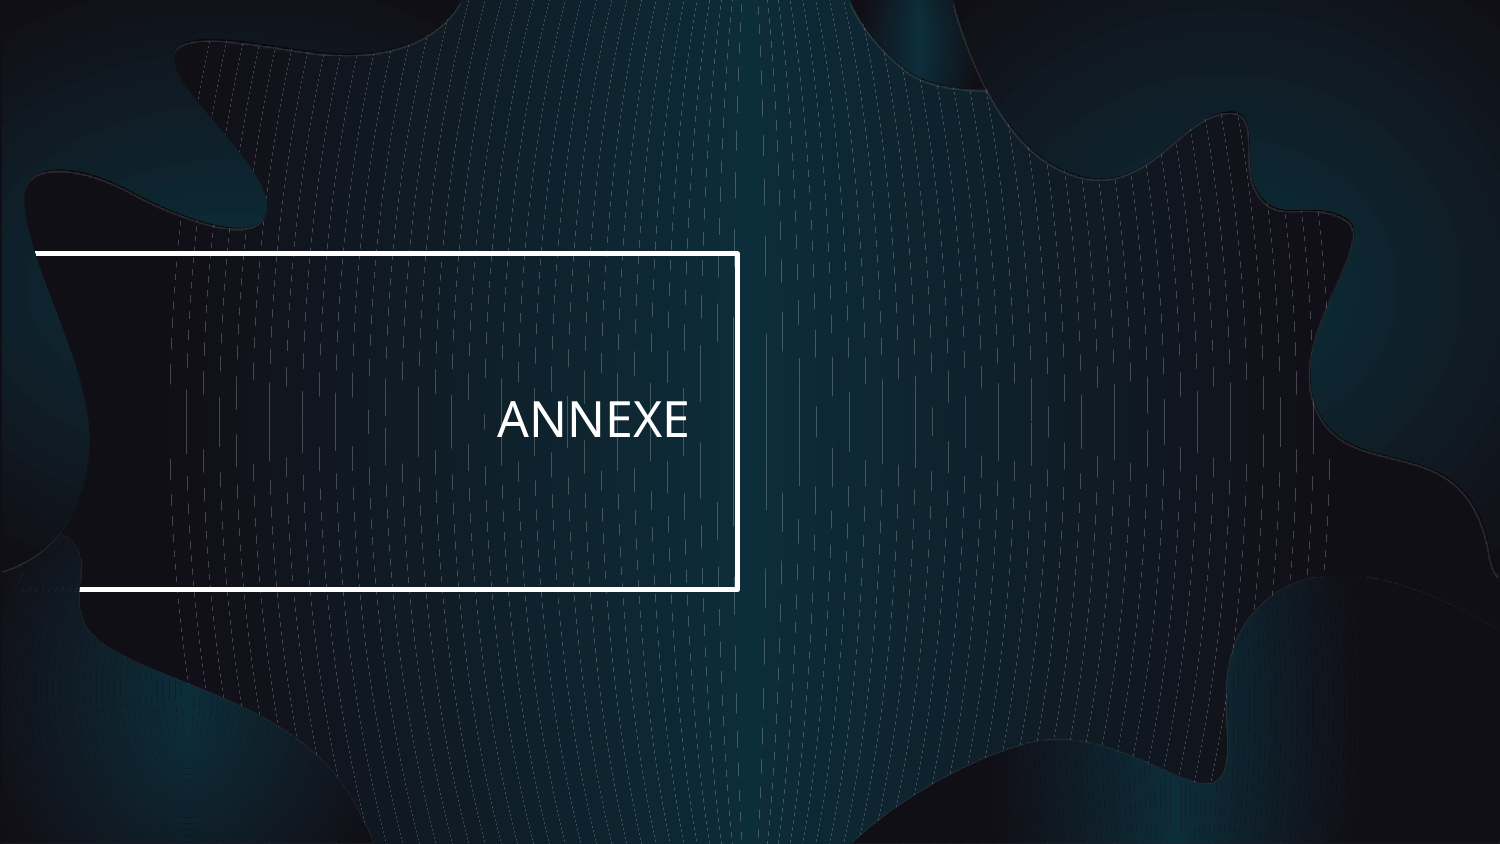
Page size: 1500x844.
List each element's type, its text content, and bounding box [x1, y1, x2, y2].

title ANNEXE [434, 320, 702, 524]
